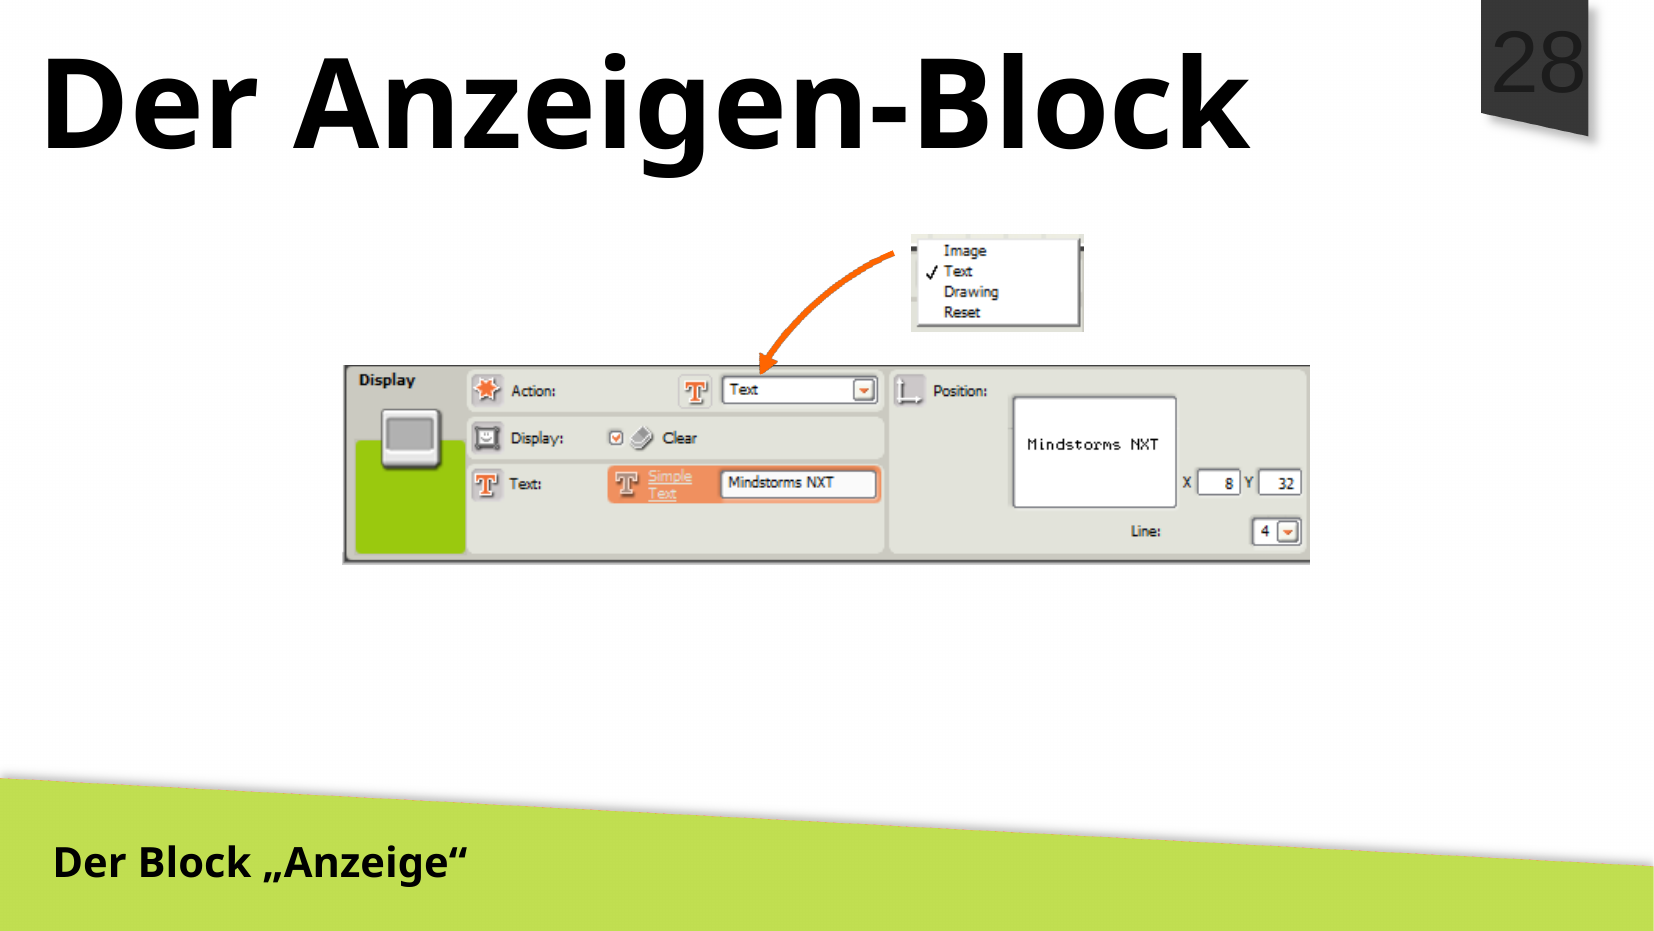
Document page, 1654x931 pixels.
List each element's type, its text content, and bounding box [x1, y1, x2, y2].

text_box Der Block „Anzeige“ [37, 825, 863, 901]
title Der Anzeigen-Block [37, 18, 1388, 182]
text_box <Foliennummer> [1151, 5, 1603, 156]
picture [0, 0, 1654, 931]
